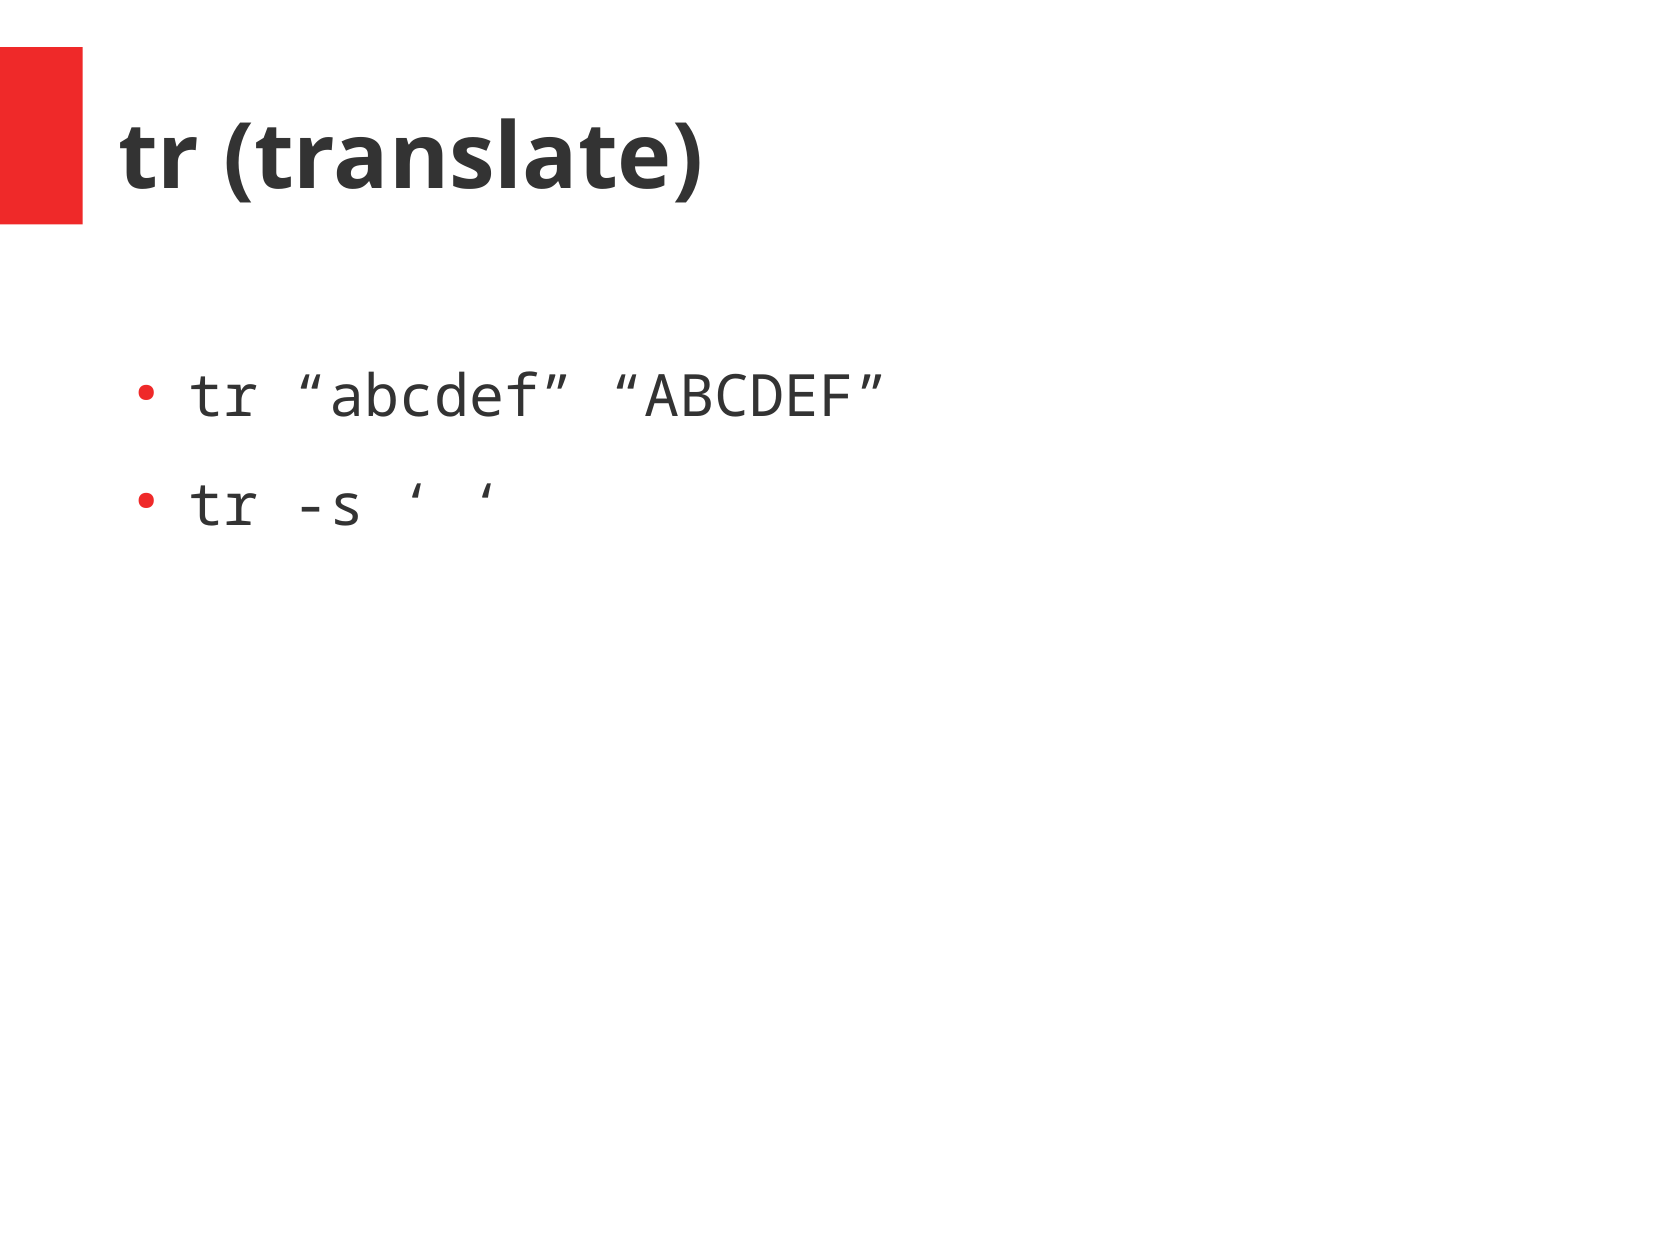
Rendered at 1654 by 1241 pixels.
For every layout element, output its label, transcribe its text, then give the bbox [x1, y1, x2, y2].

title tr (translate) [118, 49, 1571, 257]
list tr “abcdef” “ABCDEF” tr -s ‘ ‘ [118, 354, 1536, 1074]
